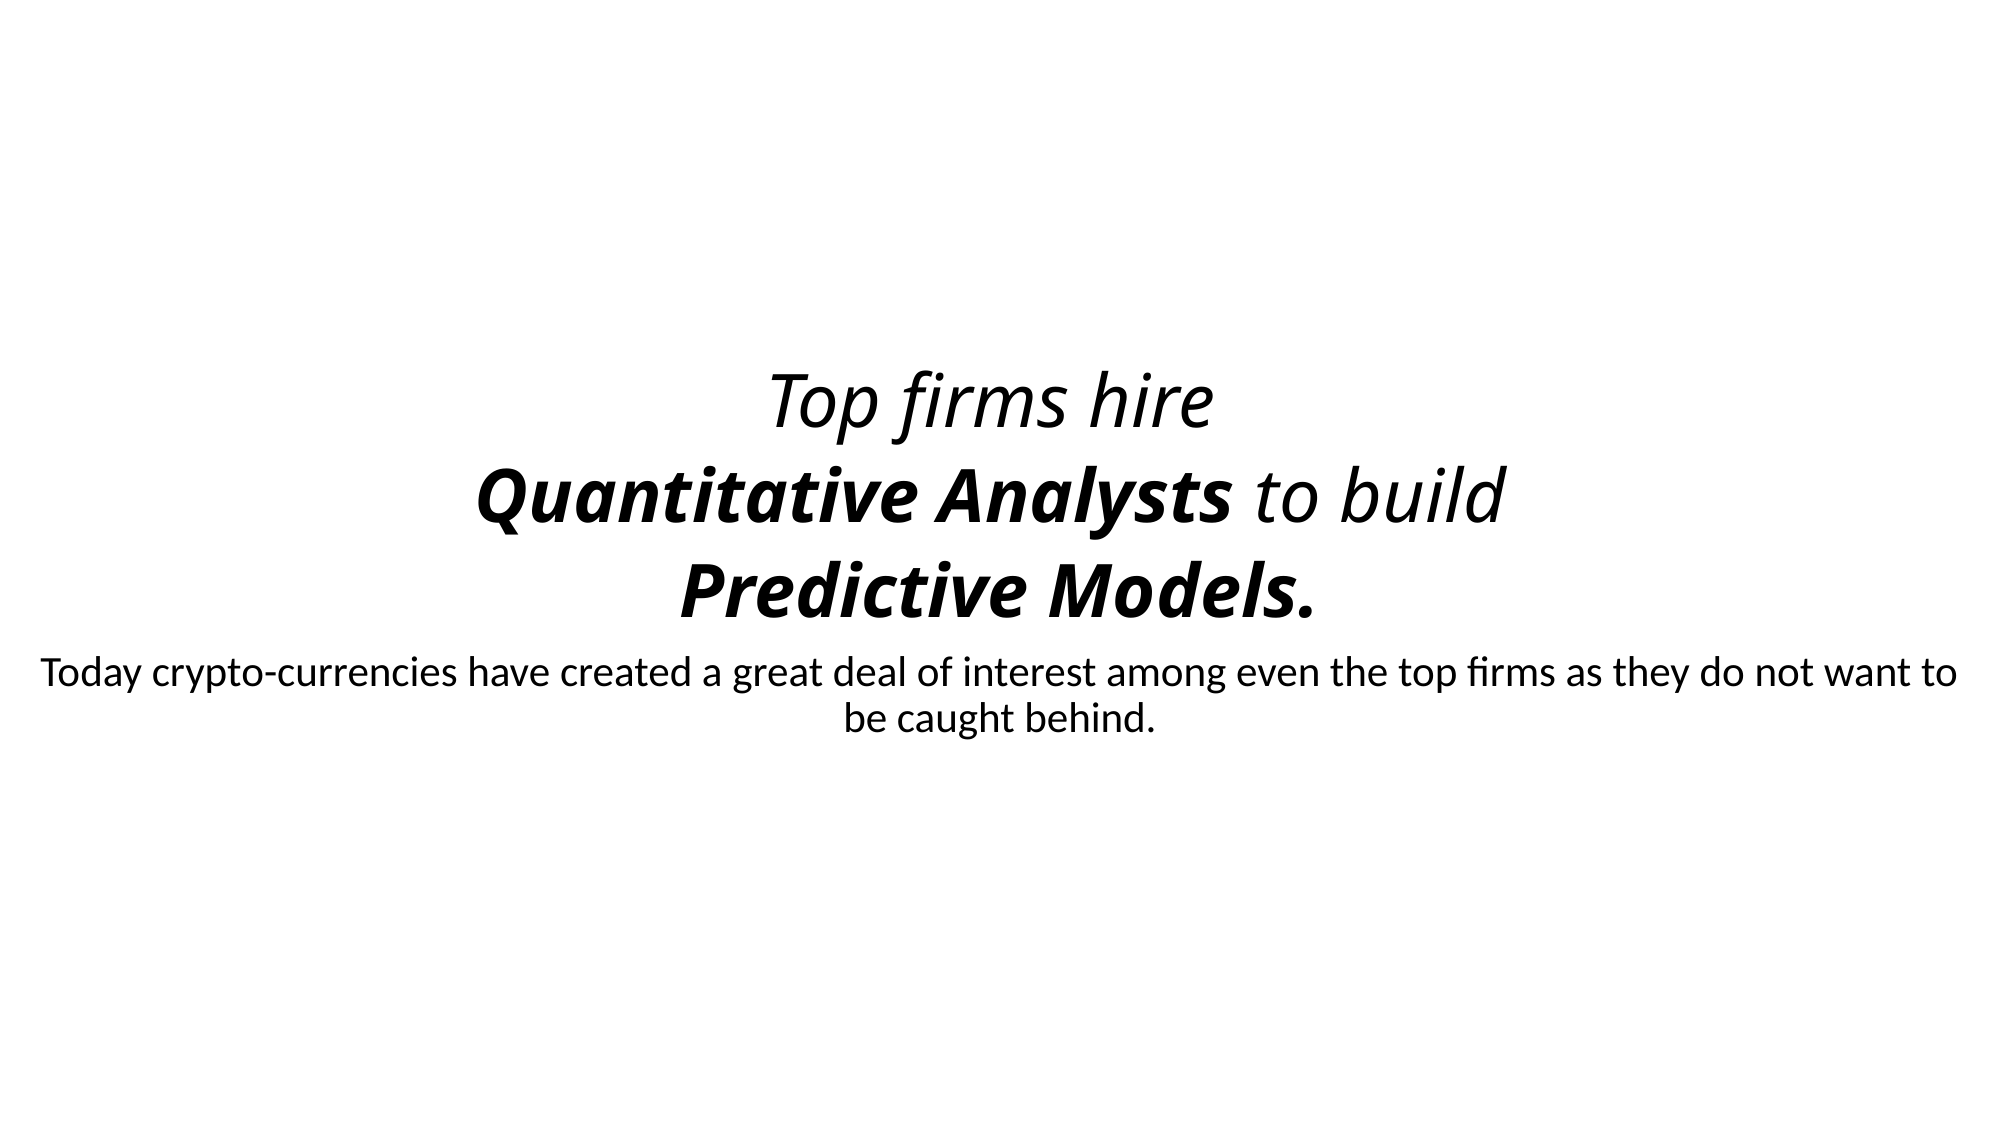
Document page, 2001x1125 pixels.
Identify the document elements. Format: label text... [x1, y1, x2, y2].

list Top firms hire Quantitative Analysts to build Predictive Models. Today crypto-currencies have created a great deal of interest among even the top firms as they do not want to be caught behind. [0, 356, 2000, 752]
